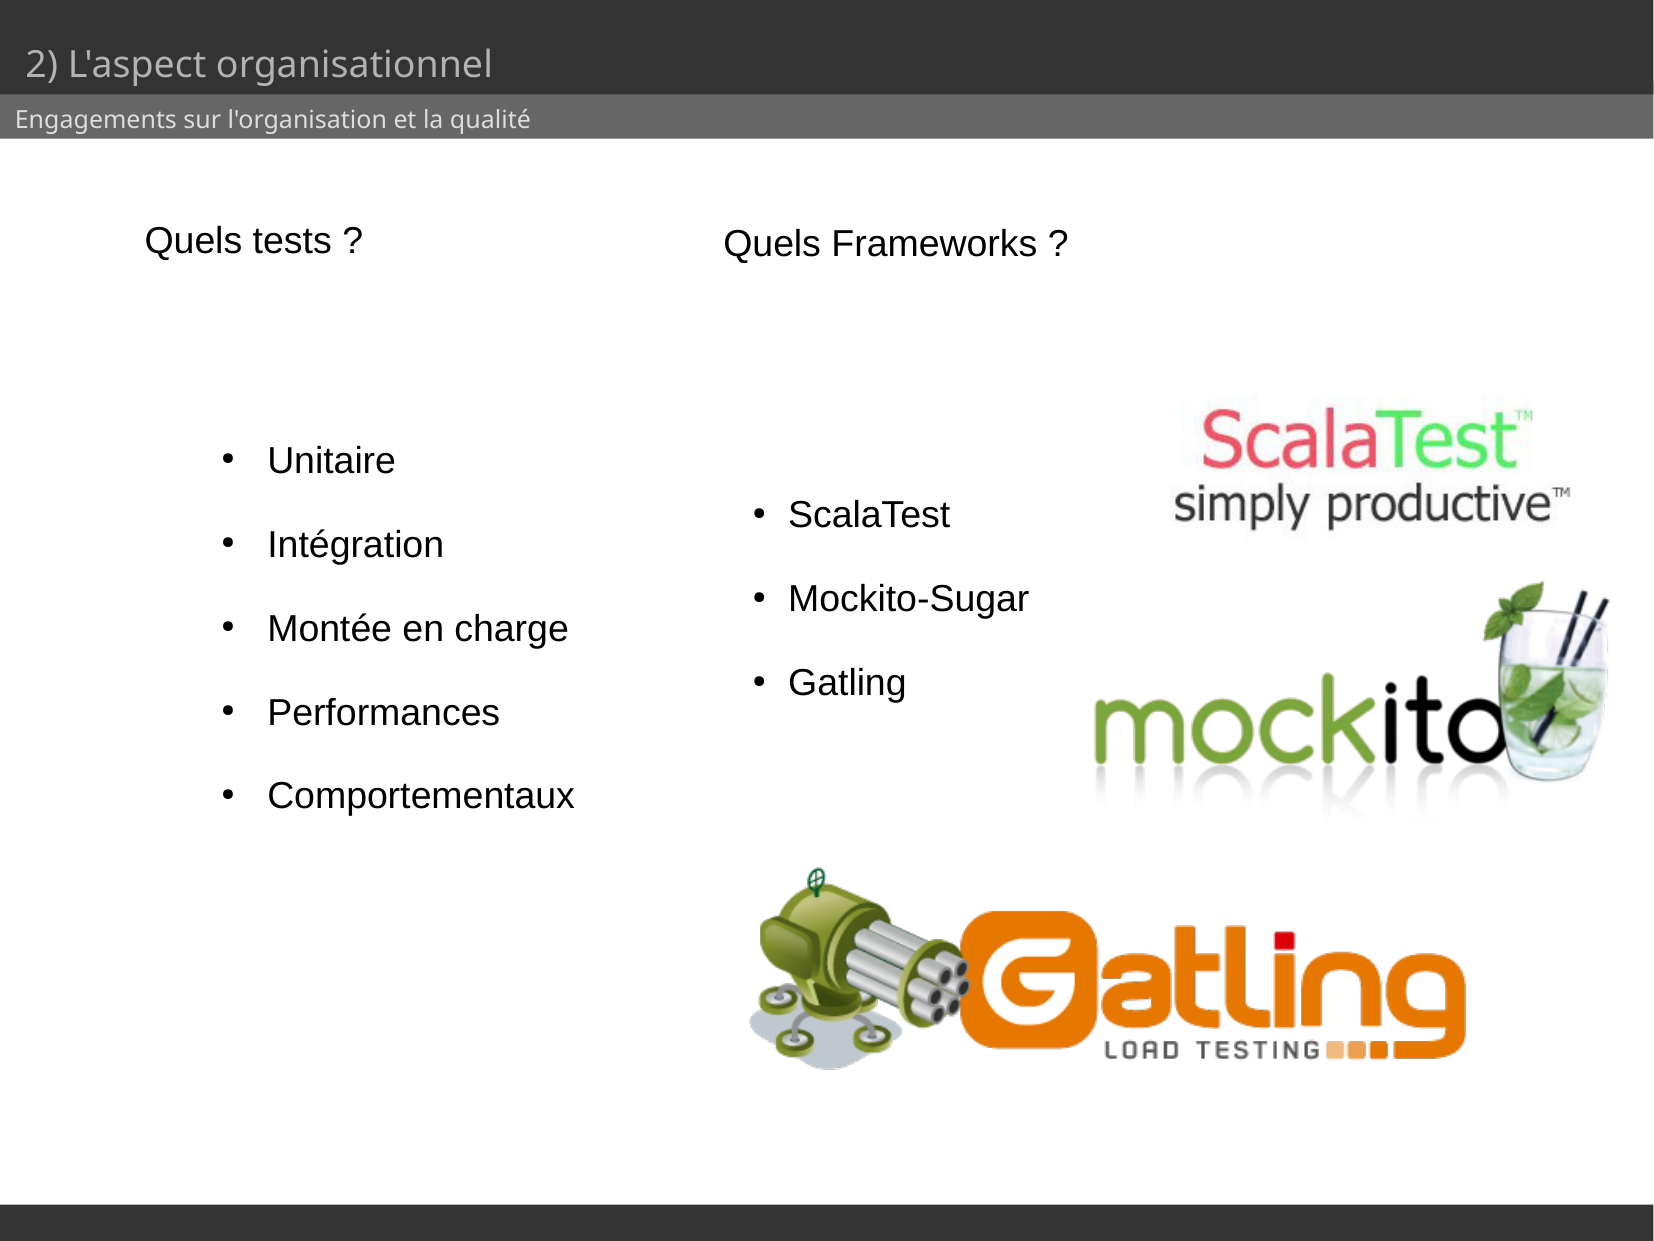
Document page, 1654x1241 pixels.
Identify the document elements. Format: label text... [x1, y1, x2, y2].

text_box ScalaTest Mockito-Sugar Gatling [738, 444, 1157, 838]
text_box 2) L'aspect organisationnel [10, 30, 579, 95]
text_box [0, 0, 1654, 94]
text_box [0, 1204, 1654, 1241]
text_box Engagements sur l'organisation et la qualité [0, 94, 1654, 139]
text_box Unitaire Intégration Montée en charge Performances Comportementaux [206, 389, 709, 867]
picture [720, 253, 1654, 1087]
text_box Quels Frameworks ? [708, 214, 1394, 272]
text_box Quels tests ? [129, 212, 721, 270]
